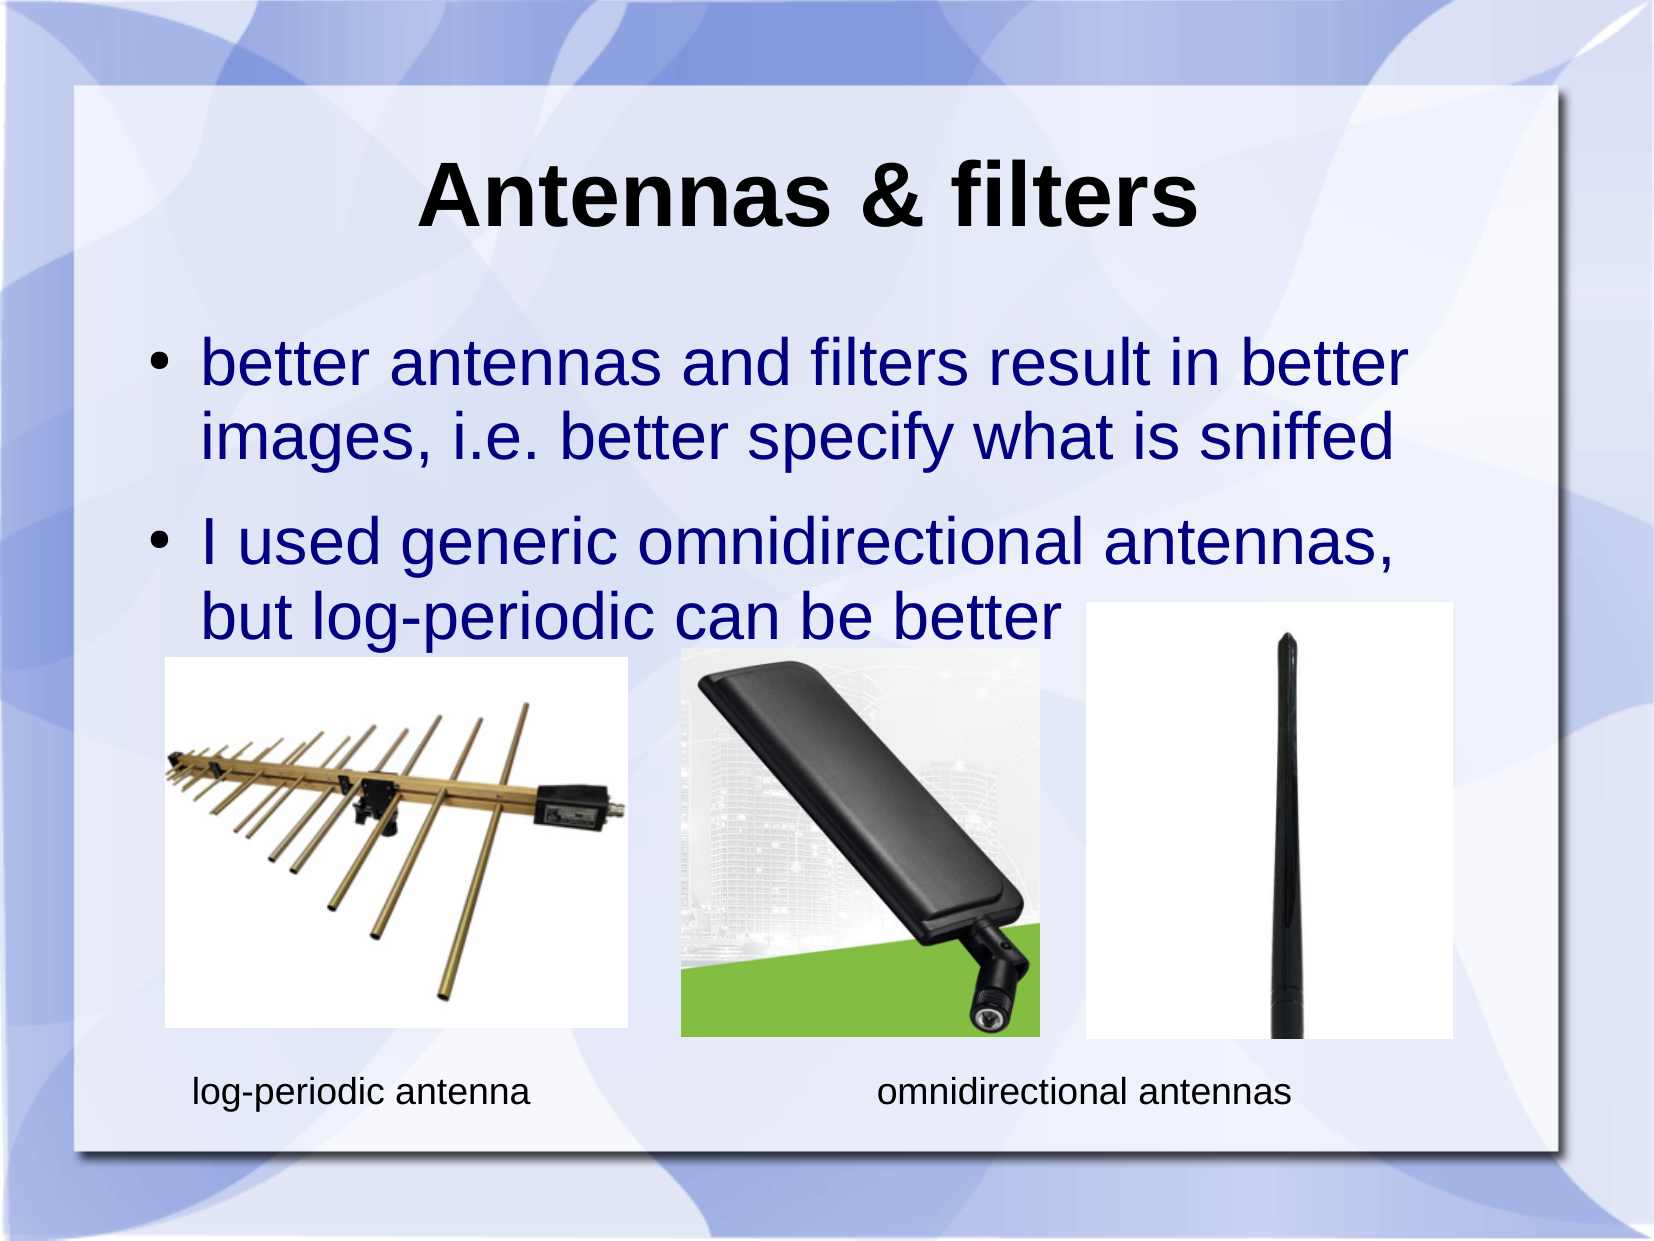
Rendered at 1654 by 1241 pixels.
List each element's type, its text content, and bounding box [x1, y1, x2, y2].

list better antennas and filters result in better images, i.e. better specify what is sniffed I used generic omnidirectional antennas, but log-periodic can be better [129, 324, 1489, 1045]
text_box omnidirectional antennas [862, 1062, 1308, 1120]
title Antennas & filters [82, 90, 1536, 298]
picture [0, 0, 1654, 1241]
text_box log-periodic antenna [177, 1062, 546, 1120]
